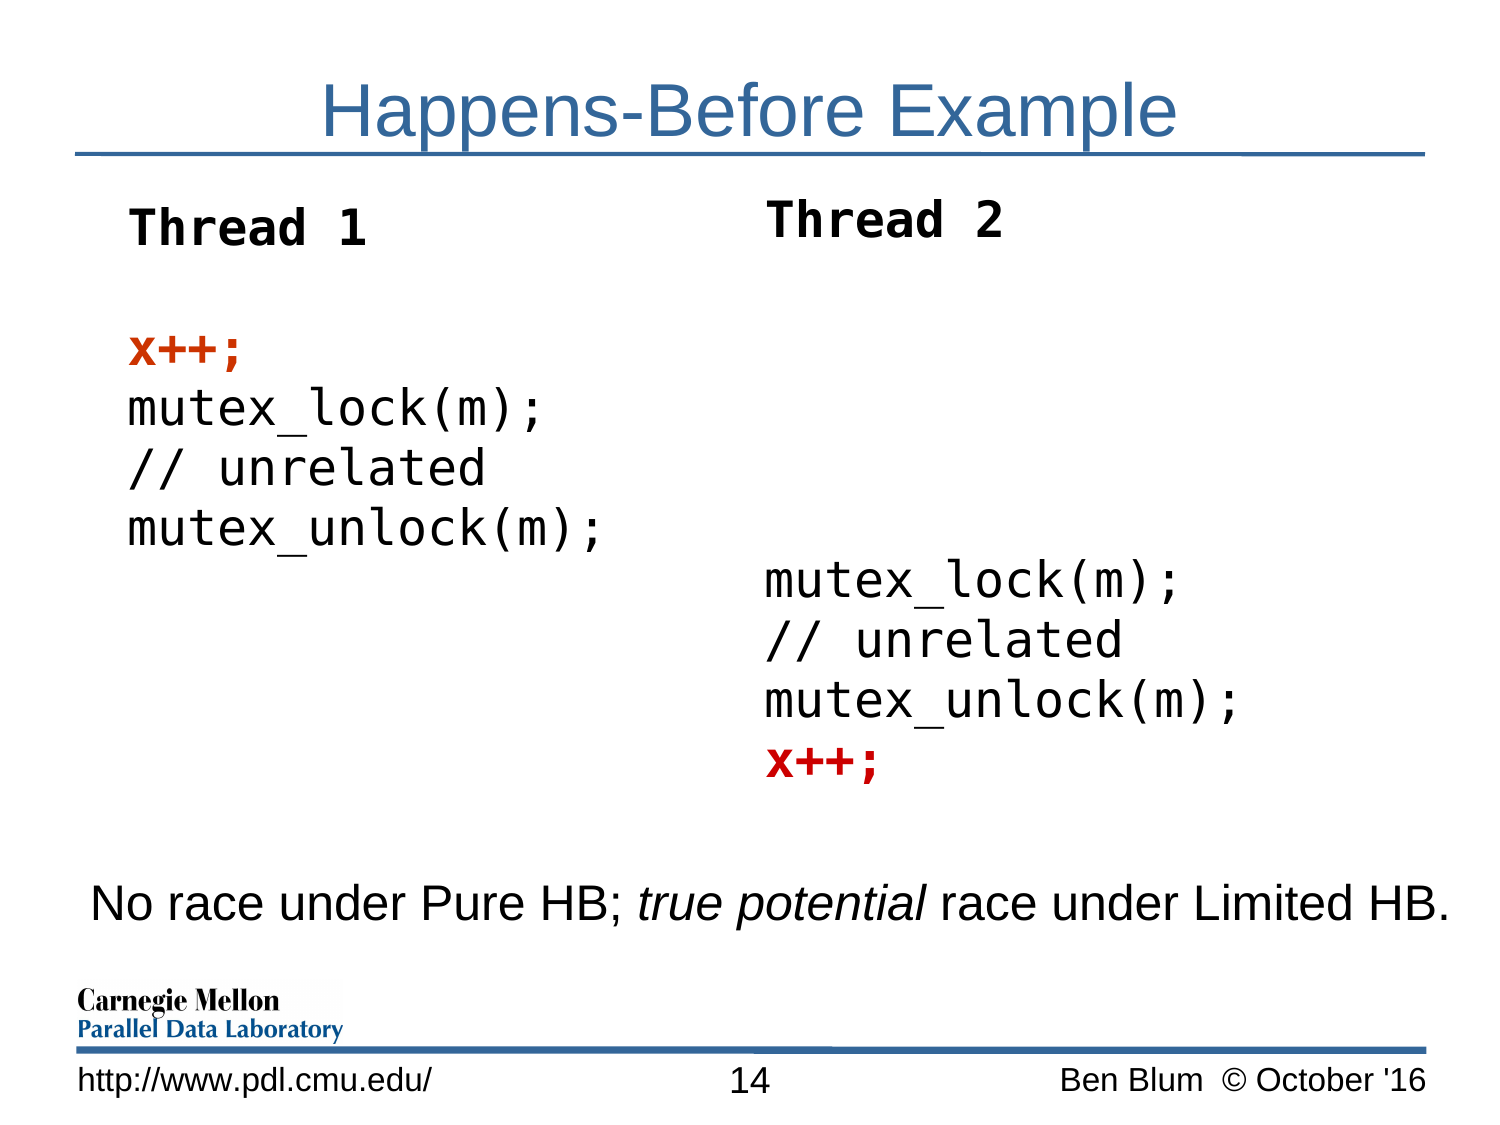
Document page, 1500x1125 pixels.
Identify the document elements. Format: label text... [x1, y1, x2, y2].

text_box Thread 2 mutex_lock(m); // unrelated mutex_unlock(m); x++; [750, 180, 1388, 862]
title Happens-Before Example [112, 50, 1388, 163]
text_box Thread 1 x++; mutex_lock(m); // unrelated mutex_unlock(m); [112, 187, 750, 862]
list No race under Pure HB; true potential race under Limited HB. [75, 862, 1500, 1125]
